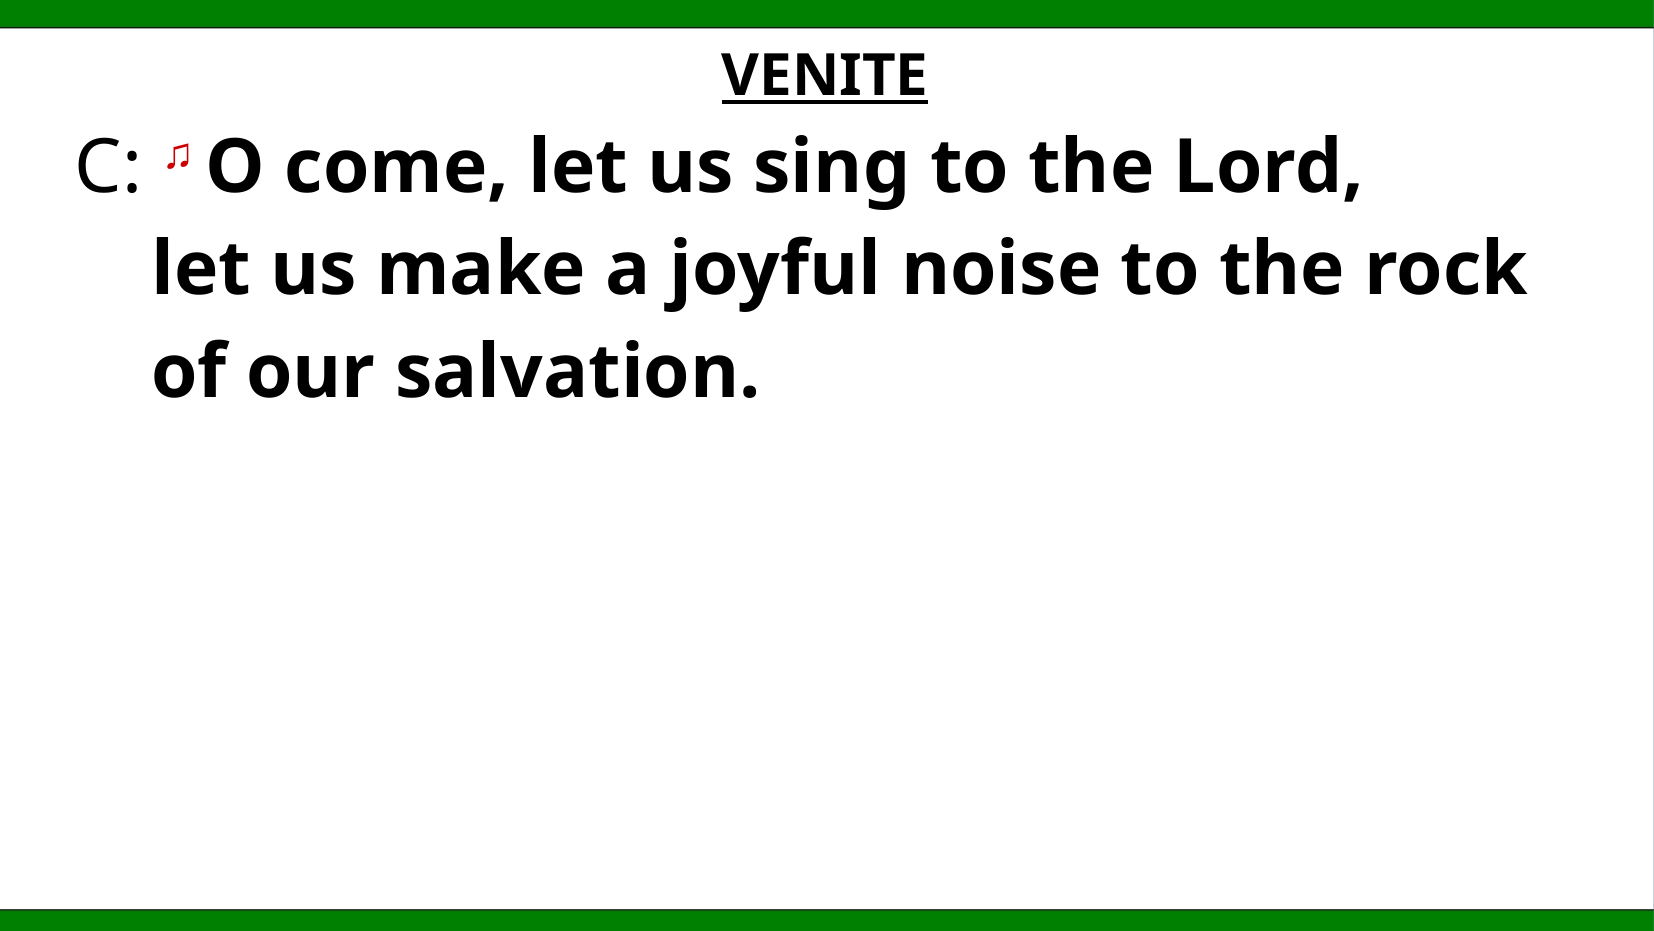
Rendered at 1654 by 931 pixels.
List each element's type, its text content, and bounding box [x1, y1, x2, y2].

text_box VENITE C: ♫ O come, let us sing to the Lord, let us make a joyful noise to the rock of our salvation. [60, 25, 1591, 418]
picture [0, 0, 1654, 931]
